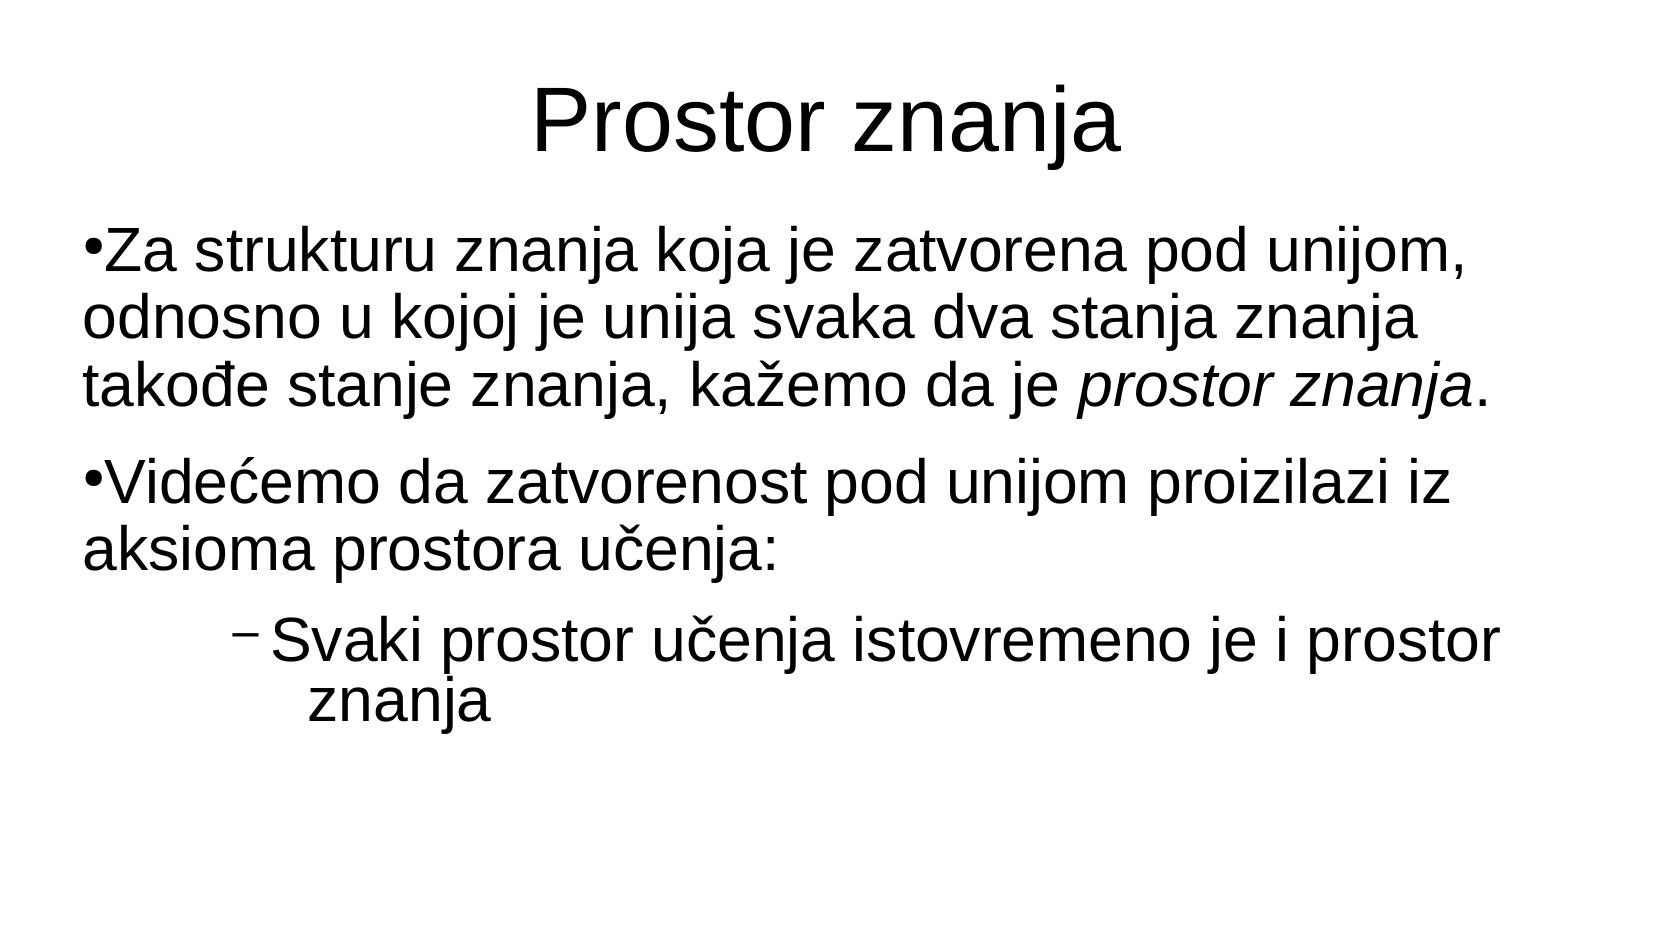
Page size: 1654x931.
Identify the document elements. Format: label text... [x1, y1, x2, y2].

title Prostor znanja [82, 37, 1571, 193]
list Za strukturu znanja koja je zatvorena pod unijom, odnosno u kojoj je unija svaka dva stanja znanja takođe stanje znanja, kažemo da je prostor znanja. Videćemo da zatvorenost pod unijom proizilazi iz aksioma prostora učenja: Svaki prostor učenja istovremeno je i prostor znanja [82, 217, 1571, 758]
